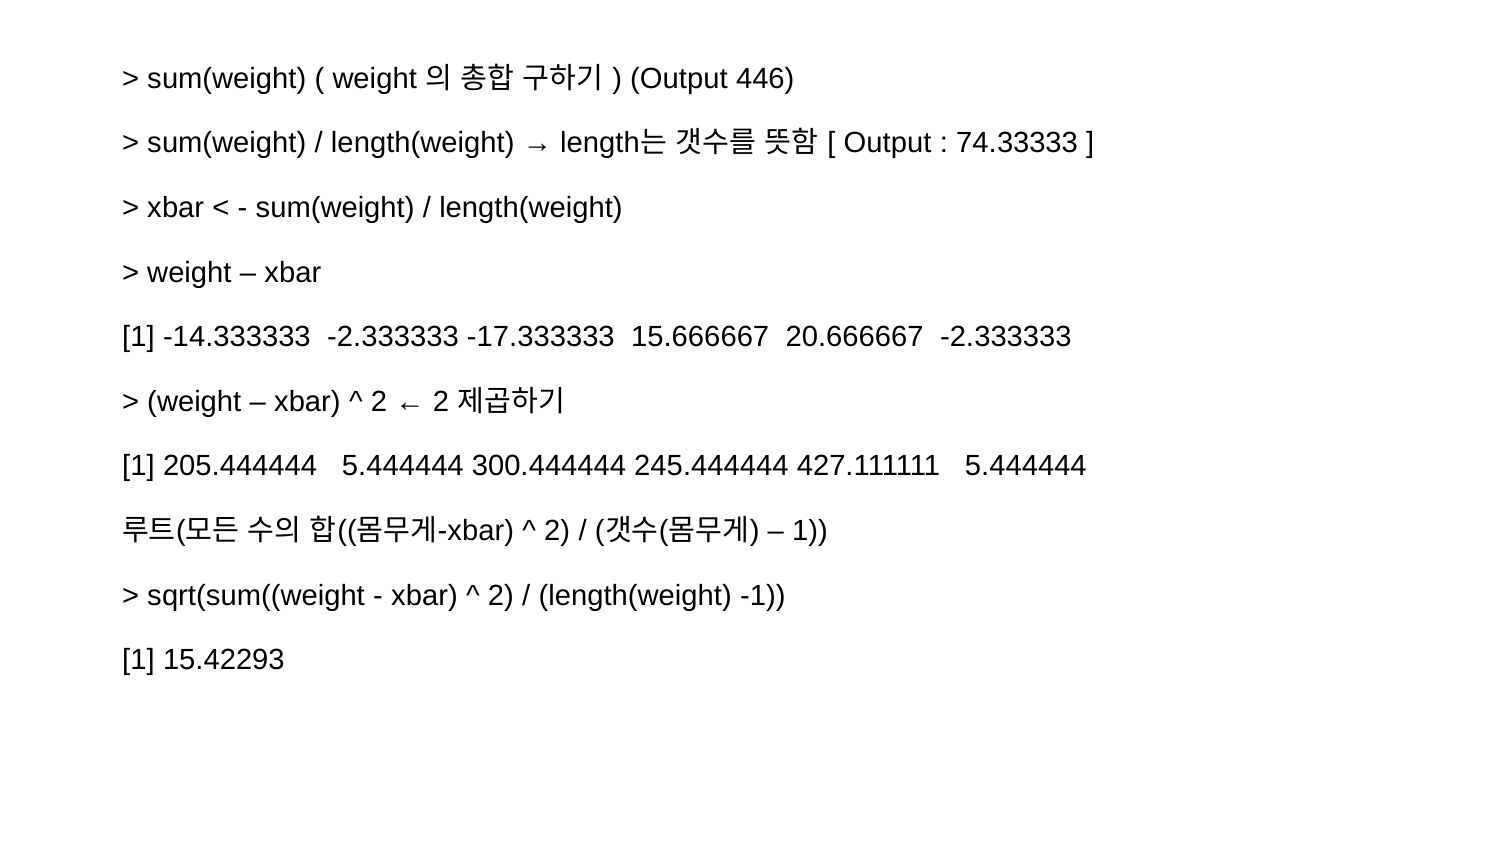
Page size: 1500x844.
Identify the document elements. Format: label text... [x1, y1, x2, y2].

list > sum(weight) ( weight 의 총합 구하기 ) (Output 446) > sum(weight) / length(weight) → length는 갯수를 뜻함 [ Output : 74.33333 ] > xbar < - sum(weight) / length(weight) > weight – xbar [1] -14.333333 -2.333333 -17.333333 15.666667 20.666667 -2.333333 > (weight – xbar) ^ 2 ← 2 제곱하기 [1] 205.444444 5.444444 300.444444 245.444444 427.111111 5.444444 루트(모든 수의 합((몸무게-xbar) ^ 2) / (갯수(몸무게) – 1)) > sqrt(sum((weight - xbar) ^ 2) / (length(weight) -1)) [1] 15.42293 [51, 59, 1449, 750]
